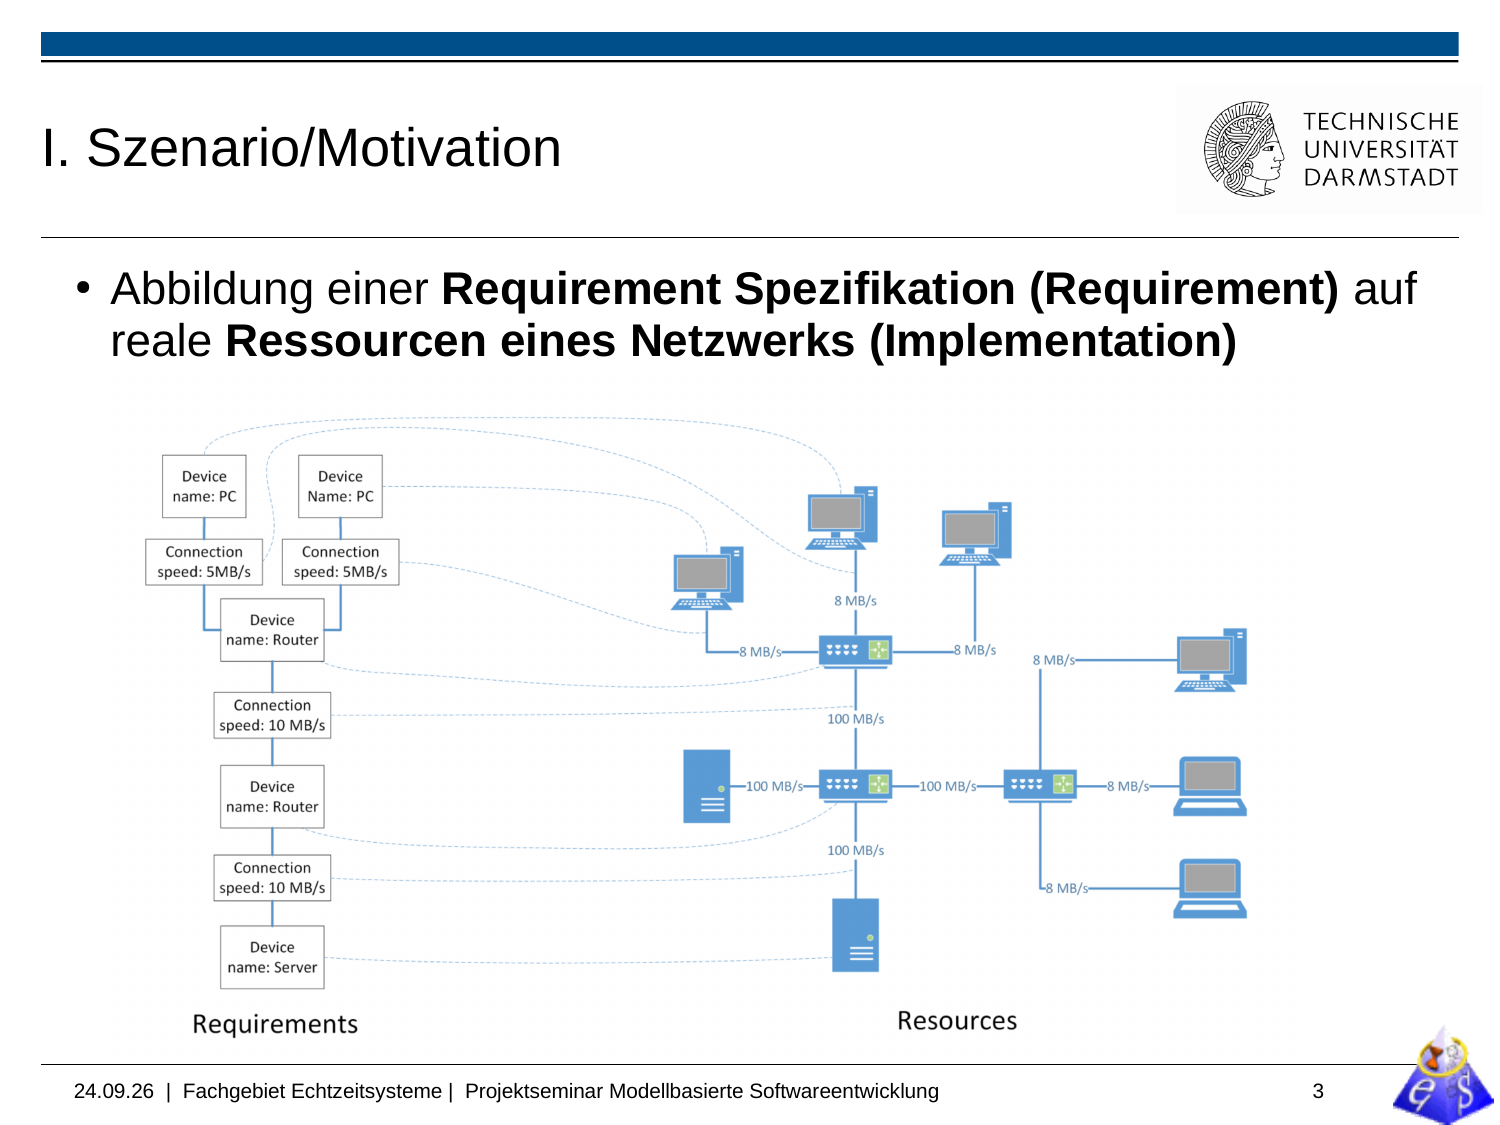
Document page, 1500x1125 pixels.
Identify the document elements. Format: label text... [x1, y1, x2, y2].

picture [112, 377, 1308, 1062]
picture [1193, 84, 1483, 214]
picture [1393, 1023, 1494, 1125]
title I. Szenario/Motivation [41, 62, 1193, 233]
subtitle Abbildung einer Requirement Spezifikation (Requirement) auf reale Ressourcen eines Netzwerks (Implementation) [75, 263, 1425, 916]
